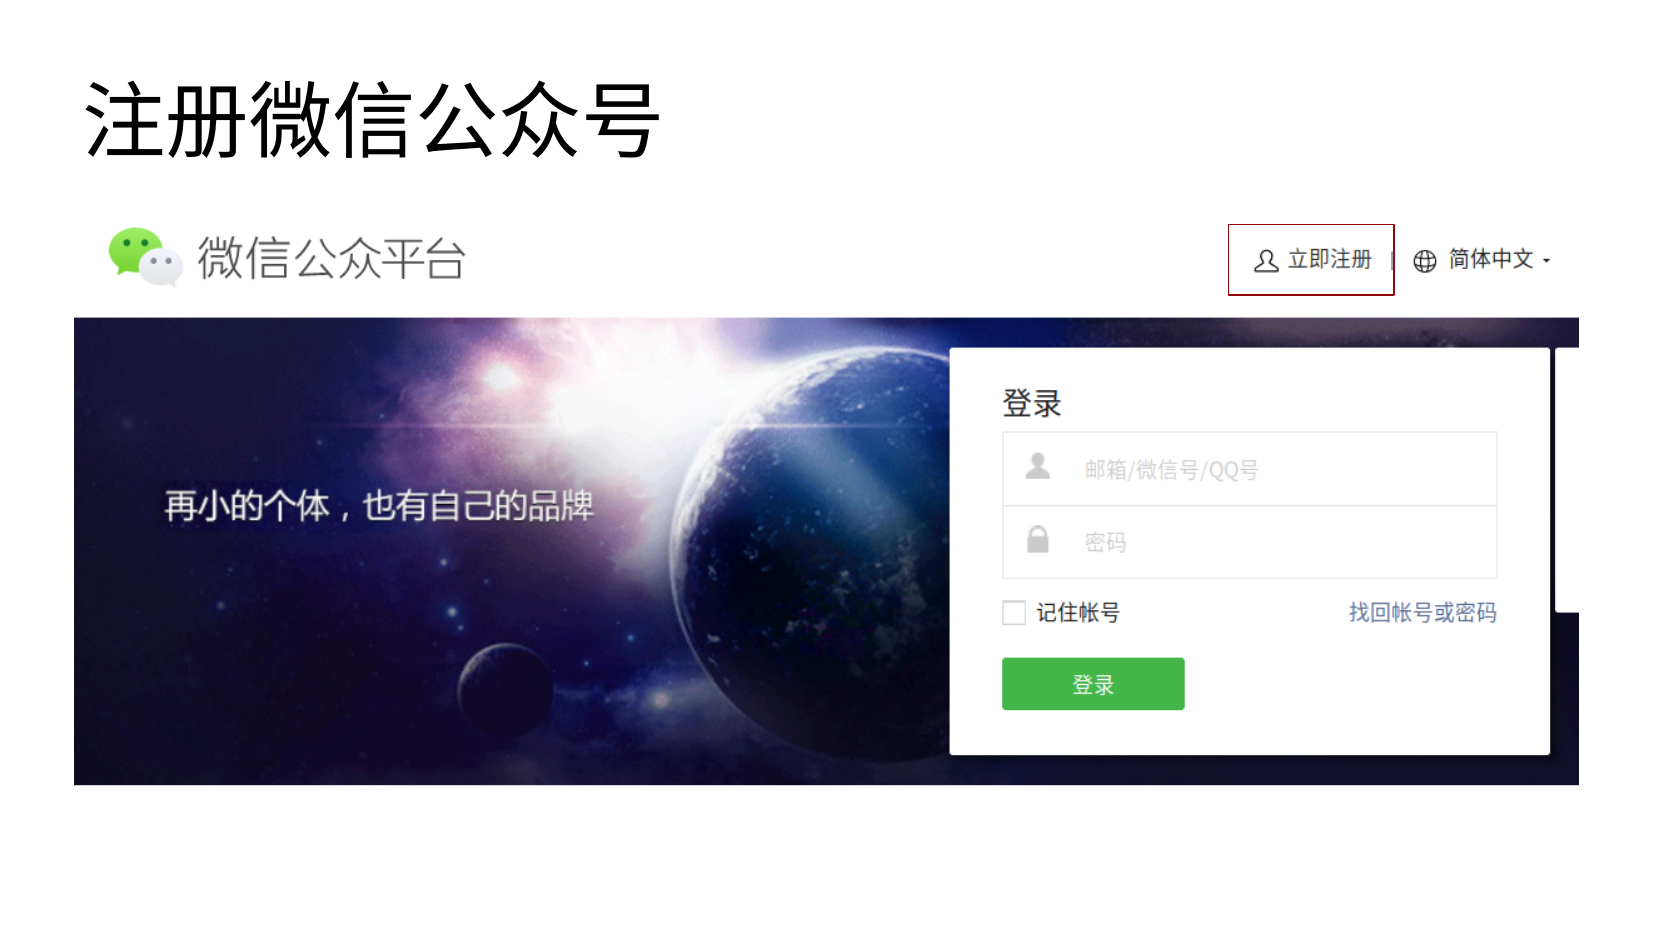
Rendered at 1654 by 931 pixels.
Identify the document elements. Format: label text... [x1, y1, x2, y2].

picture [74, 209, 1579, 805]
title 注册微信公众号 [82, 37, 1571, 193]
